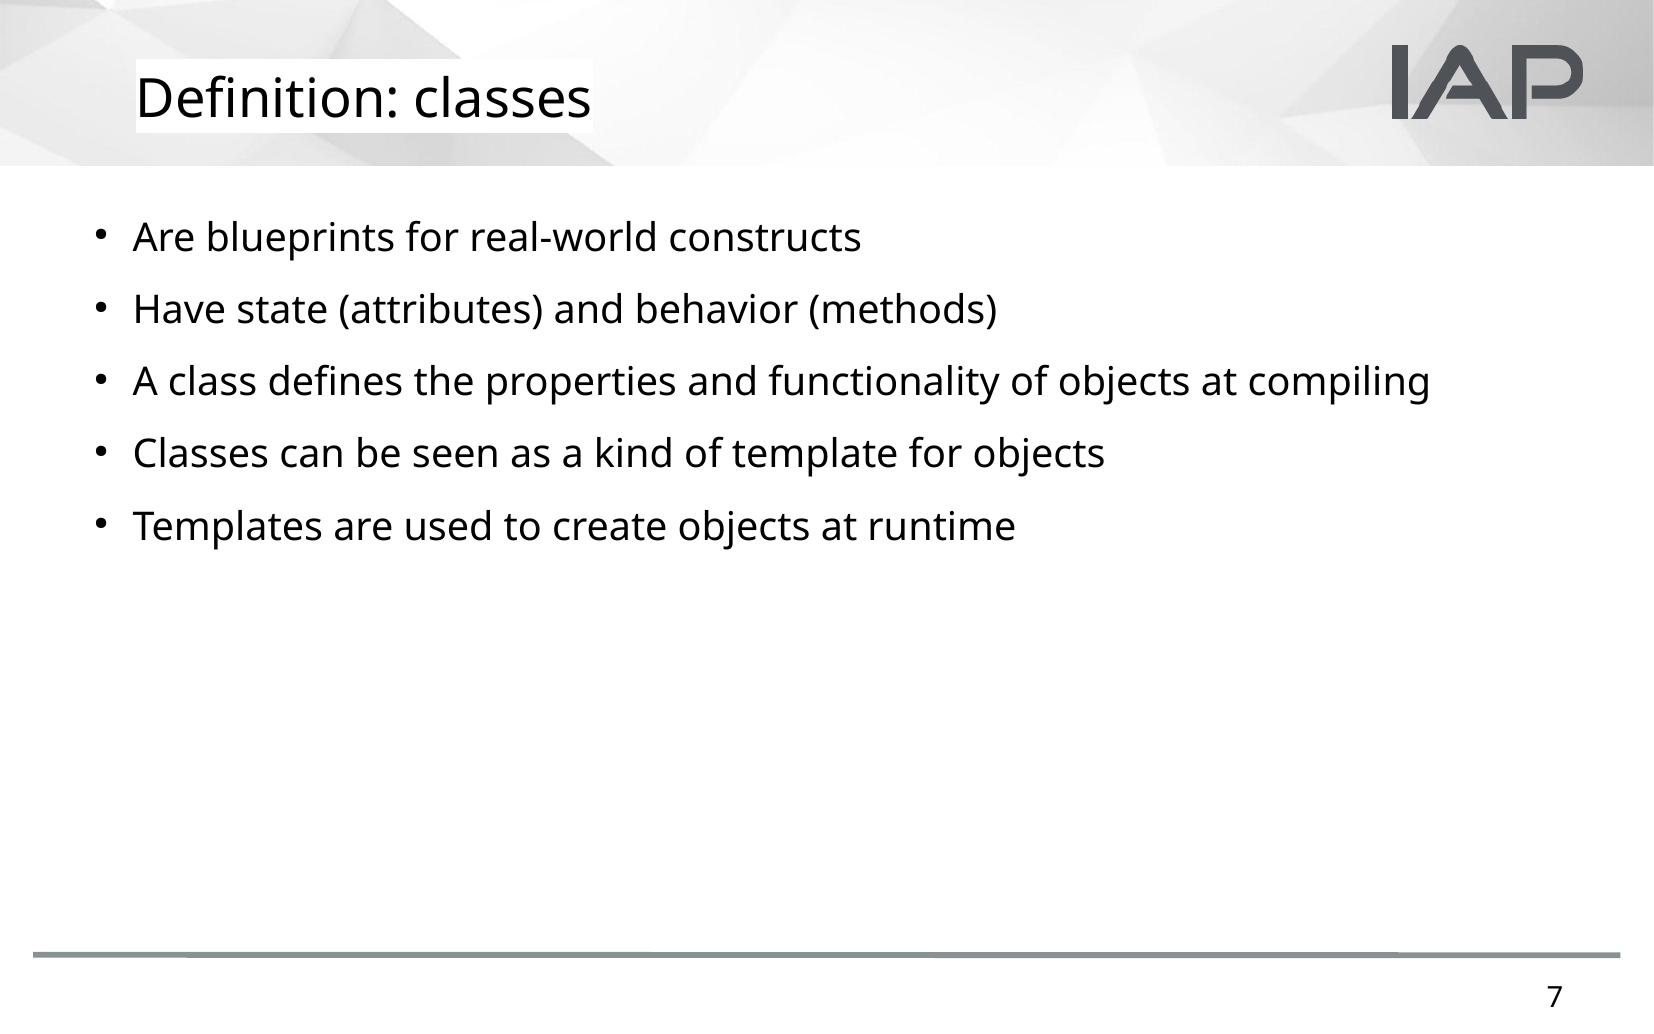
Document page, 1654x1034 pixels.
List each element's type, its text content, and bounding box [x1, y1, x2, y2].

picture [0, 0, 1654, 166]
title Definition: classes [135, 41, 1264, 152]
list Are blueprints for real-world constructs Have state (attributes) and behavior (methods) A class defines the properties and functionality of objects at compiling Classes can be seen as a kind of template for objects Templates are used to create objects at runtime [76, 200, 1589, 895]
